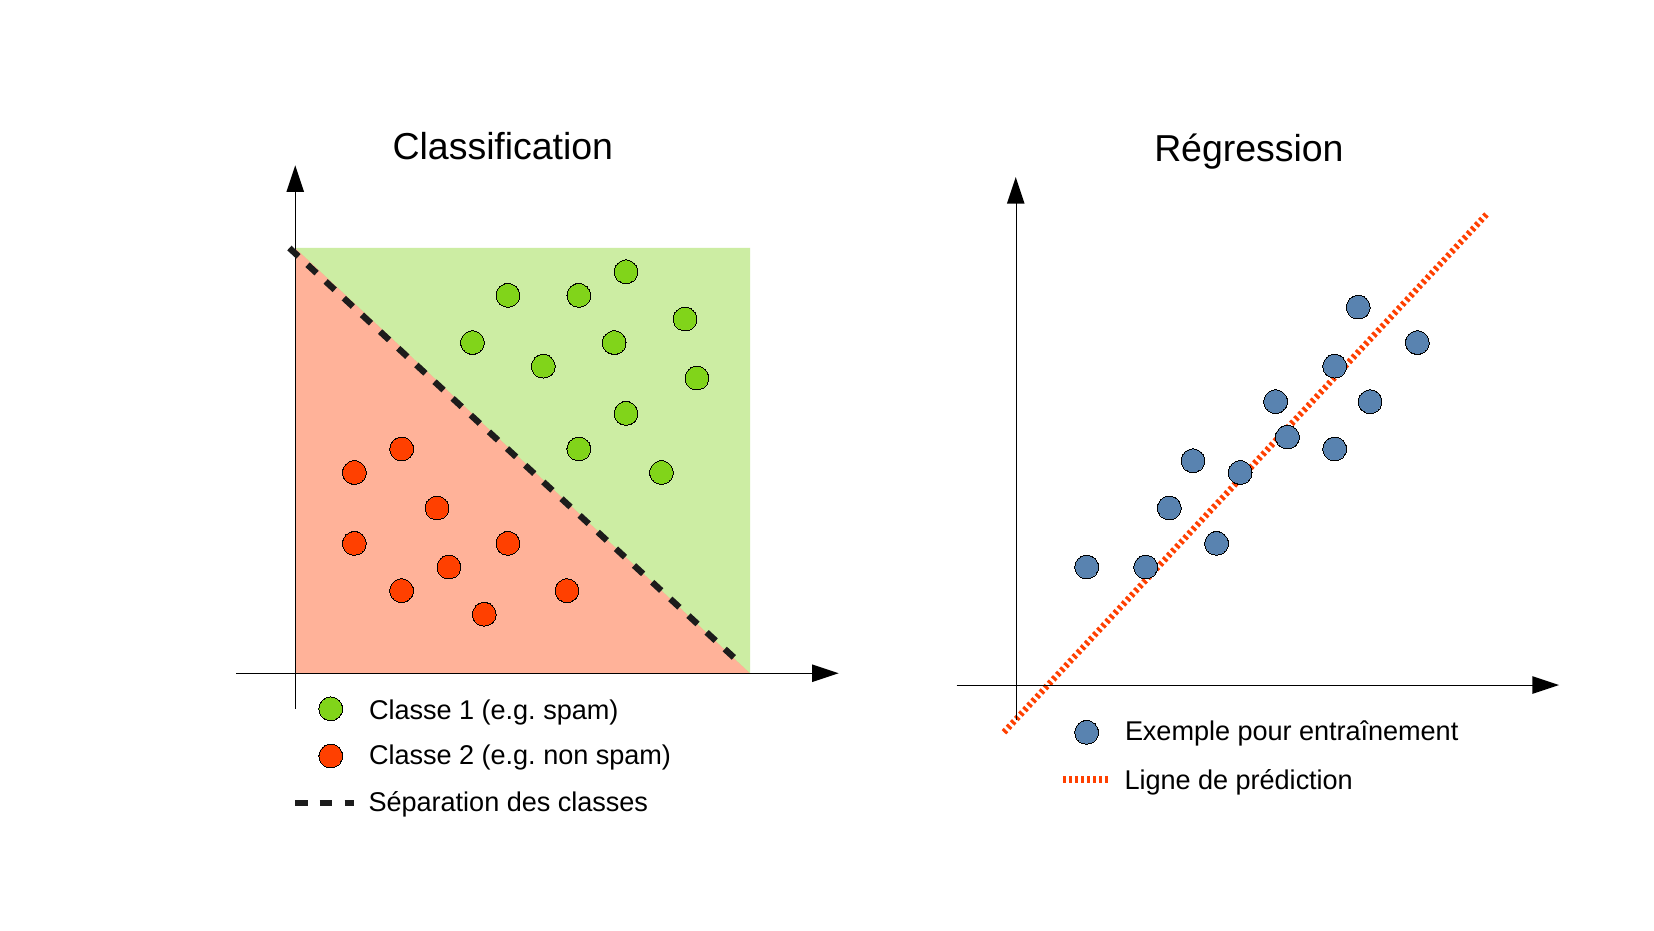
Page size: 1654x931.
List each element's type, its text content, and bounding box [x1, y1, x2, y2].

text_box [1322, 437, 1347, 461]
text_box Séparation des classes [353, 779, 686, 825]
text_box [1204, 531, 1229, 556]
text_box [1275, 425, 1300, 449]
text_box [1133, 555, 1158, 579]
text_box [1074, 720, 1099, 745]
text_box [1358, 389, 1382, 414]
text_box Régression [1139, 120, 1359, 178]
text_box Classe 1 (e.g. spam) [354, 687, 633, 732]
text_box [1346, 295, 1371, 319]
text_box [318, 696, 343, 721]
text_box Ligne de prédiction [1109, 758, 1441, 804]
text_box Classe 2 (e.g. non spam) [354, 732, 686, 778]
text_box [1074, 555, 1099, 579]
text_box Exemple pour entraînement [1110, 708, 1473, 754]
text_box [296, 247, 751, 673]
text_box [1322, 354, 1347, 379]
text_box [1181, 448, 1205, 473]
text_box [318, 744, 343, 768]
text_box Classification [377, 118, 628, 175]
text_box [1263, 389, 1288, 414]
text_box [1405, 330, 1430, 355]
text_box [1228, 460, 1253, 485]
text_box [1157, 496, 1182, 520]
